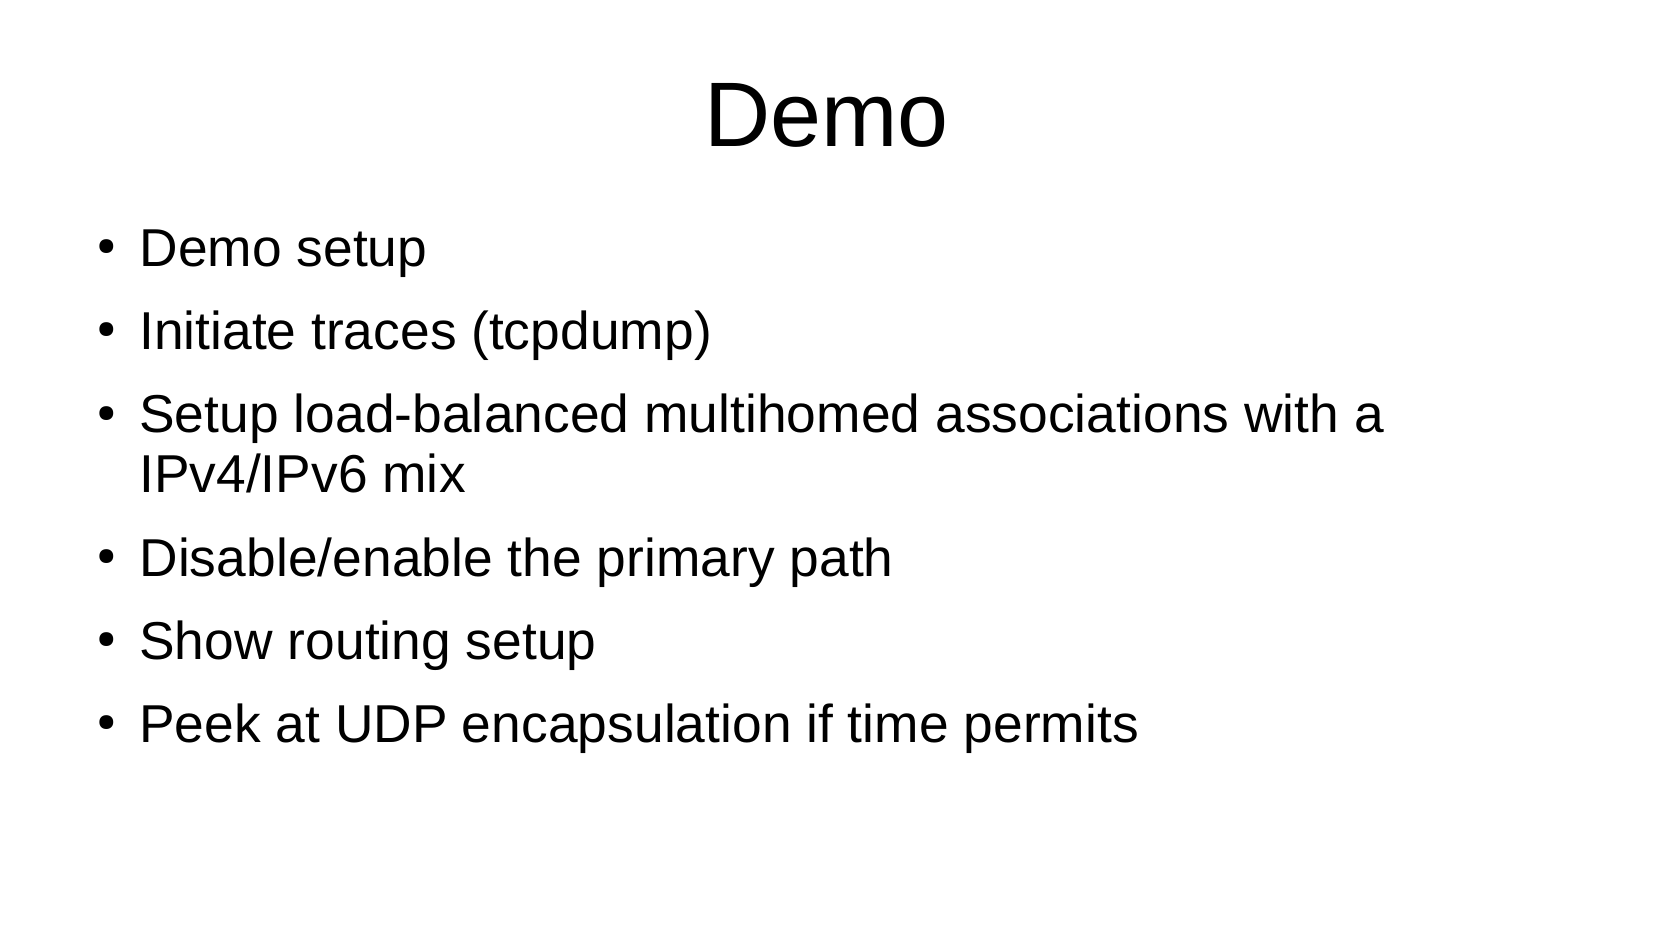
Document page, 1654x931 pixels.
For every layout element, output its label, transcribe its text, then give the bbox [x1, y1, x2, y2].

title Demo [82, 37, 1571, 193]
list Demo setup Initiate traces (tcpdump) Setup load-balanced multihomed associations with a IPv4/IPv6 mix Disable/enable the primary path Show routing setup Peek at UDP encapsulation if time permits [82, 217, 1571, 758]
